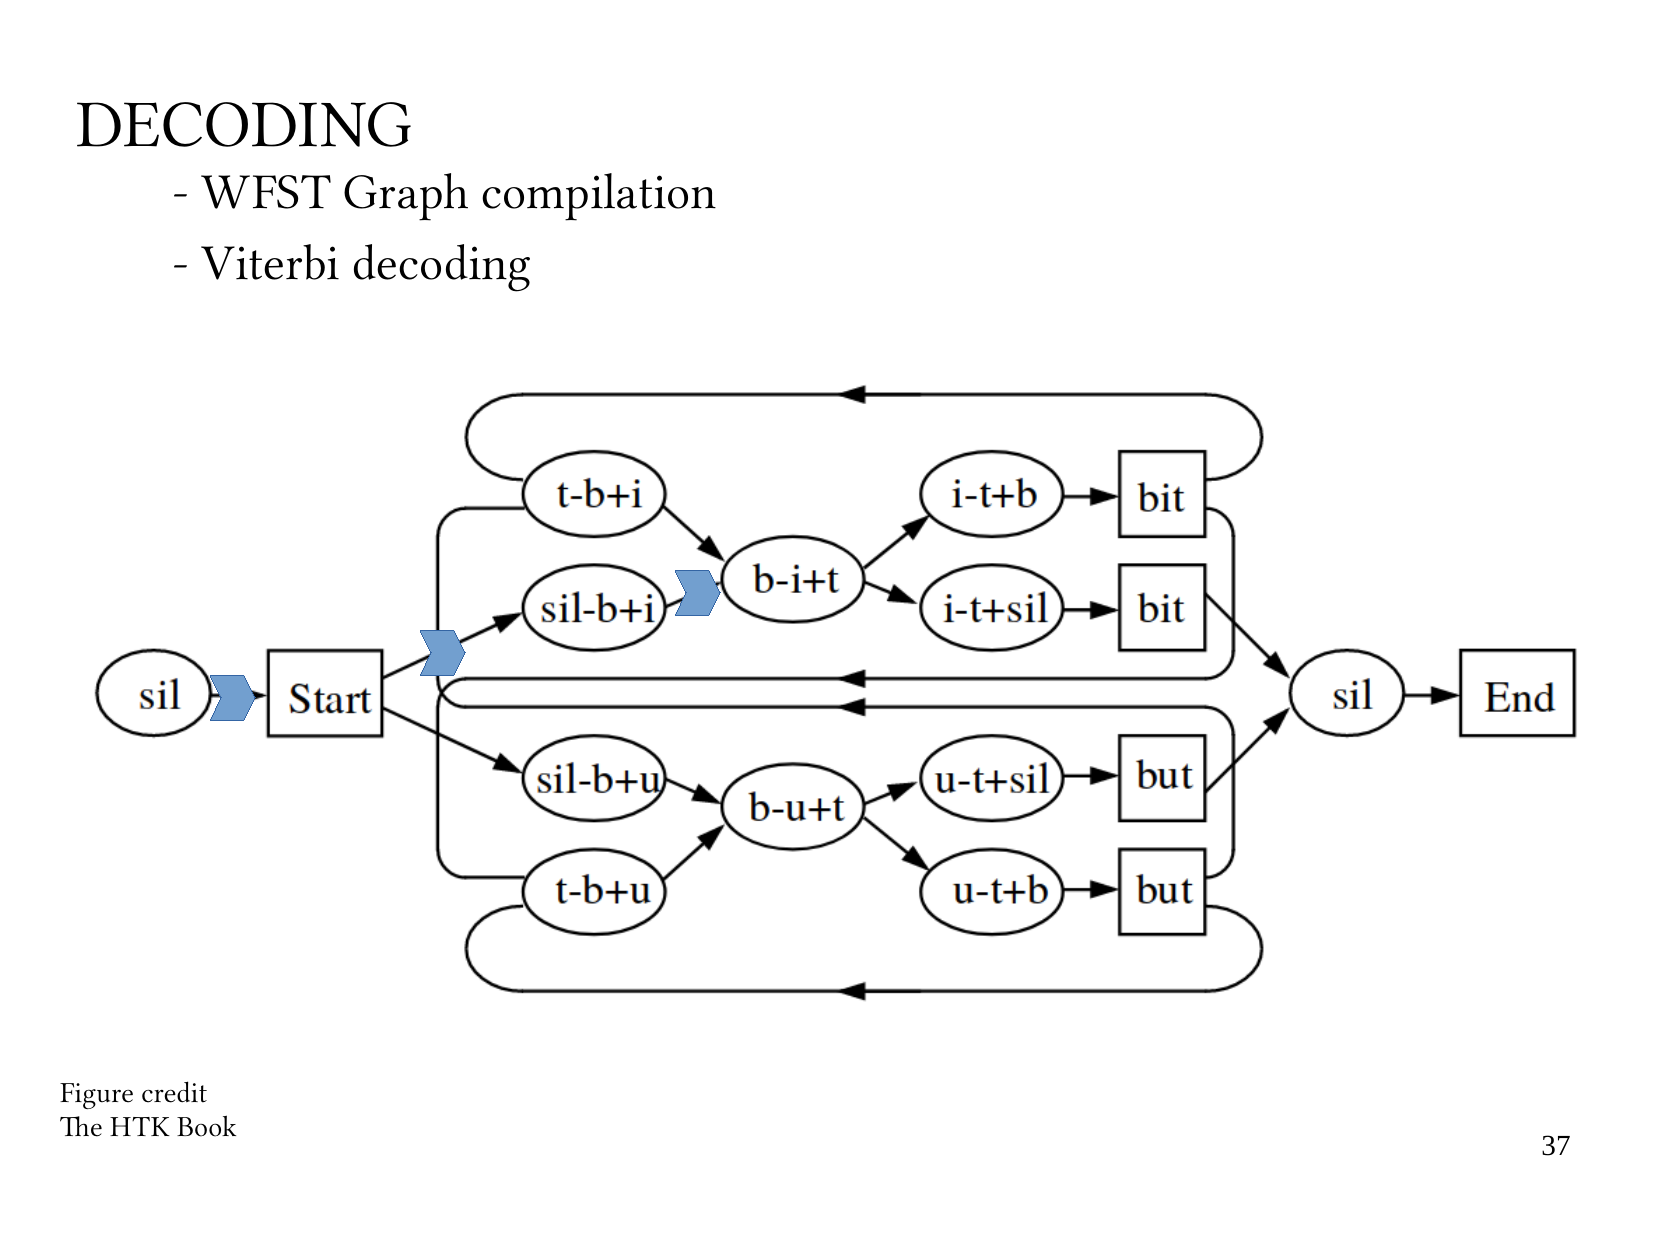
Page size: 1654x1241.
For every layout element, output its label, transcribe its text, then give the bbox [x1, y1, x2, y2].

subtitle DECODING - WFST Graph compilation - Viterbi decoding FEATURE EXTRACTION - Sliding window feature extraction GMM MONOPHONE TRAINING - Flat-start - Baum-Welch re-estimation GMM TRIPHONE TRAINING - Phonetic decision tree - Baum-Welch re-estimation Figure credit The HTK Book - Gradient descent via backprop [60, 1081, 1549, 1216]
text_box [210, 675, 256, 721]
picture [0, 299, 1654, 1081]
subtitle DECODING - WFST Graph compilation - Viterbi decoding FEATURE EXTRACTION - Sliding window feature extraction GMM MONOPHONE TRAINING - Flat-start - Baum-Welch re-estimation GMM TRIPHONE TRAINING - Phonetic decision tree - Baum-Welch re-estimation Figure credit The HTK Book - Gradient descent via backprop [60, 72, 1549, 299]
text_box [675, 570, 721, 616]
text_box [420, 630, 466, 676]
